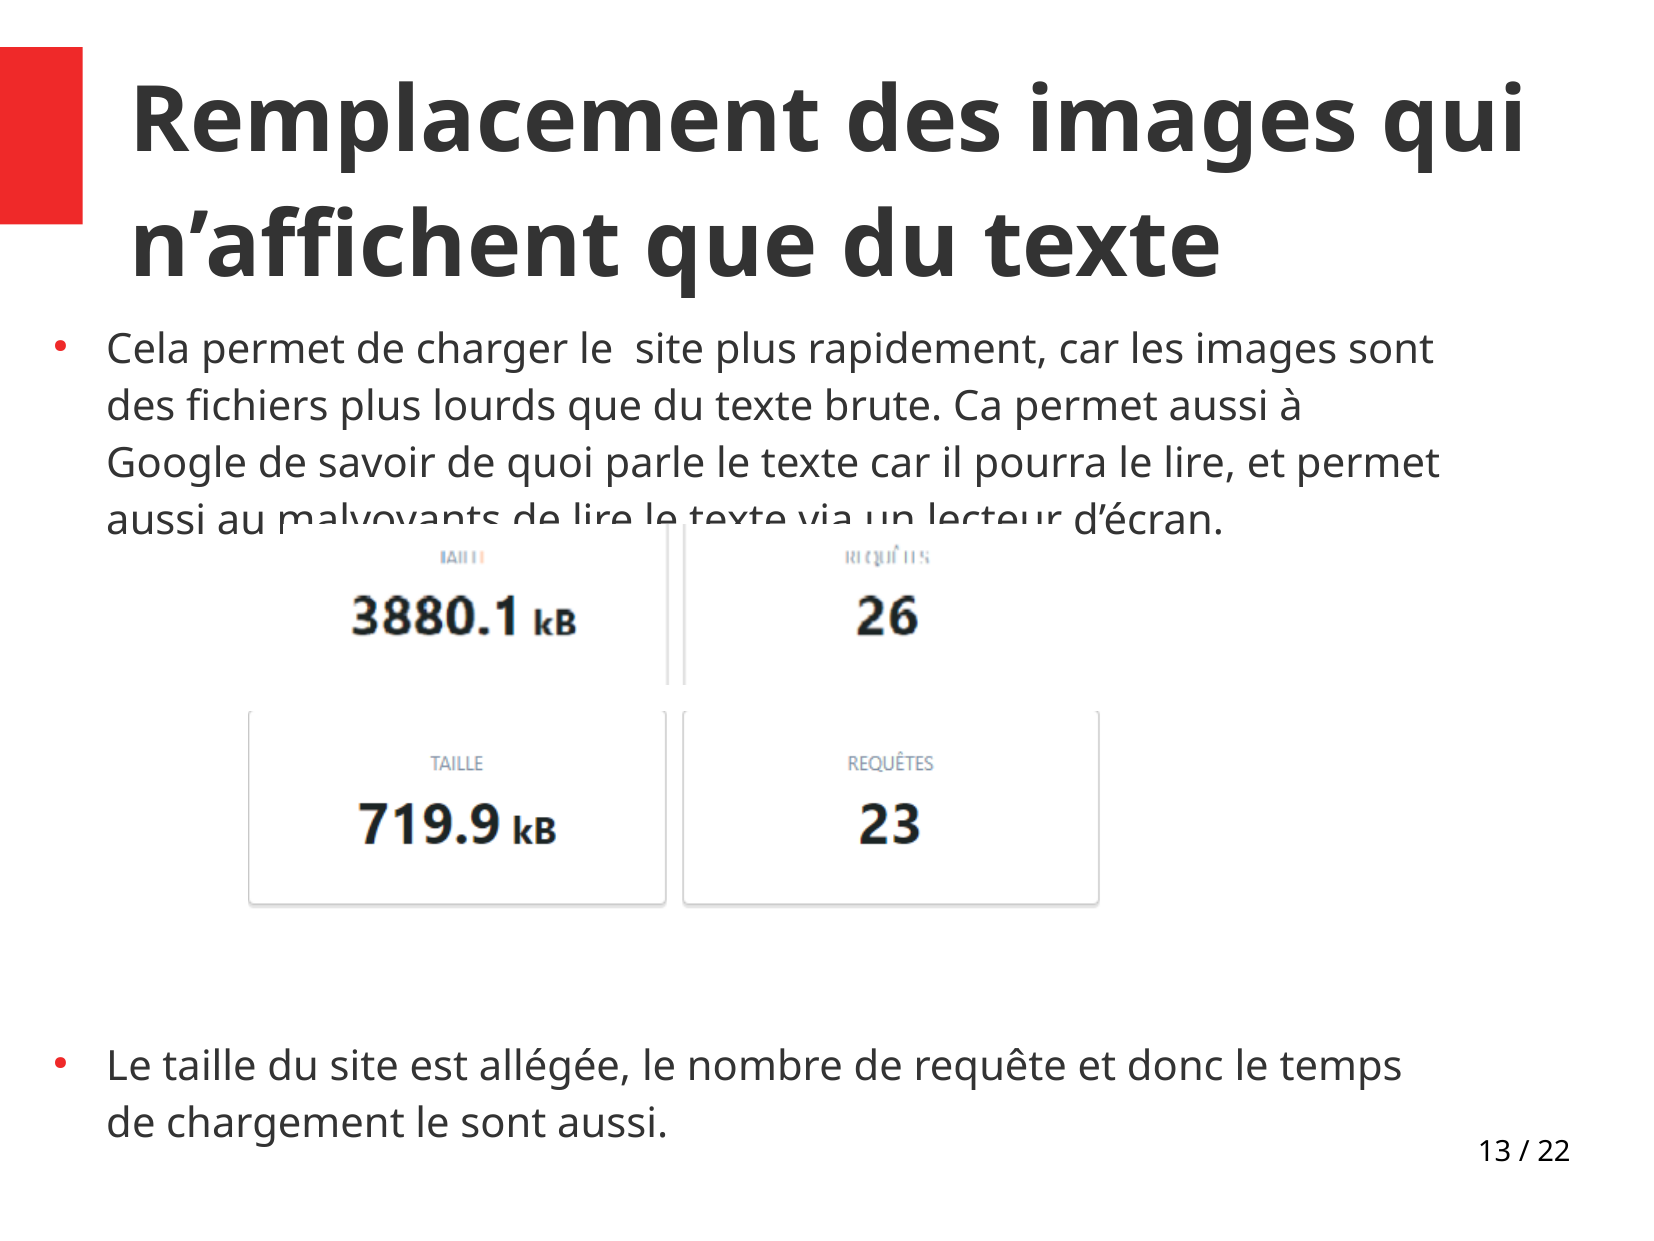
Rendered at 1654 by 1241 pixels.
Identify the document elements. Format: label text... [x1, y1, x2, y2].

title Remplacement des images qui n’affichent que du texte [129, 53, 1583, 304]
list Cela permet de charger le site plus rapidement, car les images sont des fichiers plus lourds que du texte brute. Ca permet aussi à Google de savoir de quoi parle le texte car il pourra le lire, et permet aussi au malvoyants de lire le texte via un lecteur d’écran. Le taille du site est allégée, le nombre de requête et donc le temps de chargement le sont aussi. [35, 318, 1453, 1039]
picture [283, 524, 1071, 686]
picture [248, 711, 1186, 910]
